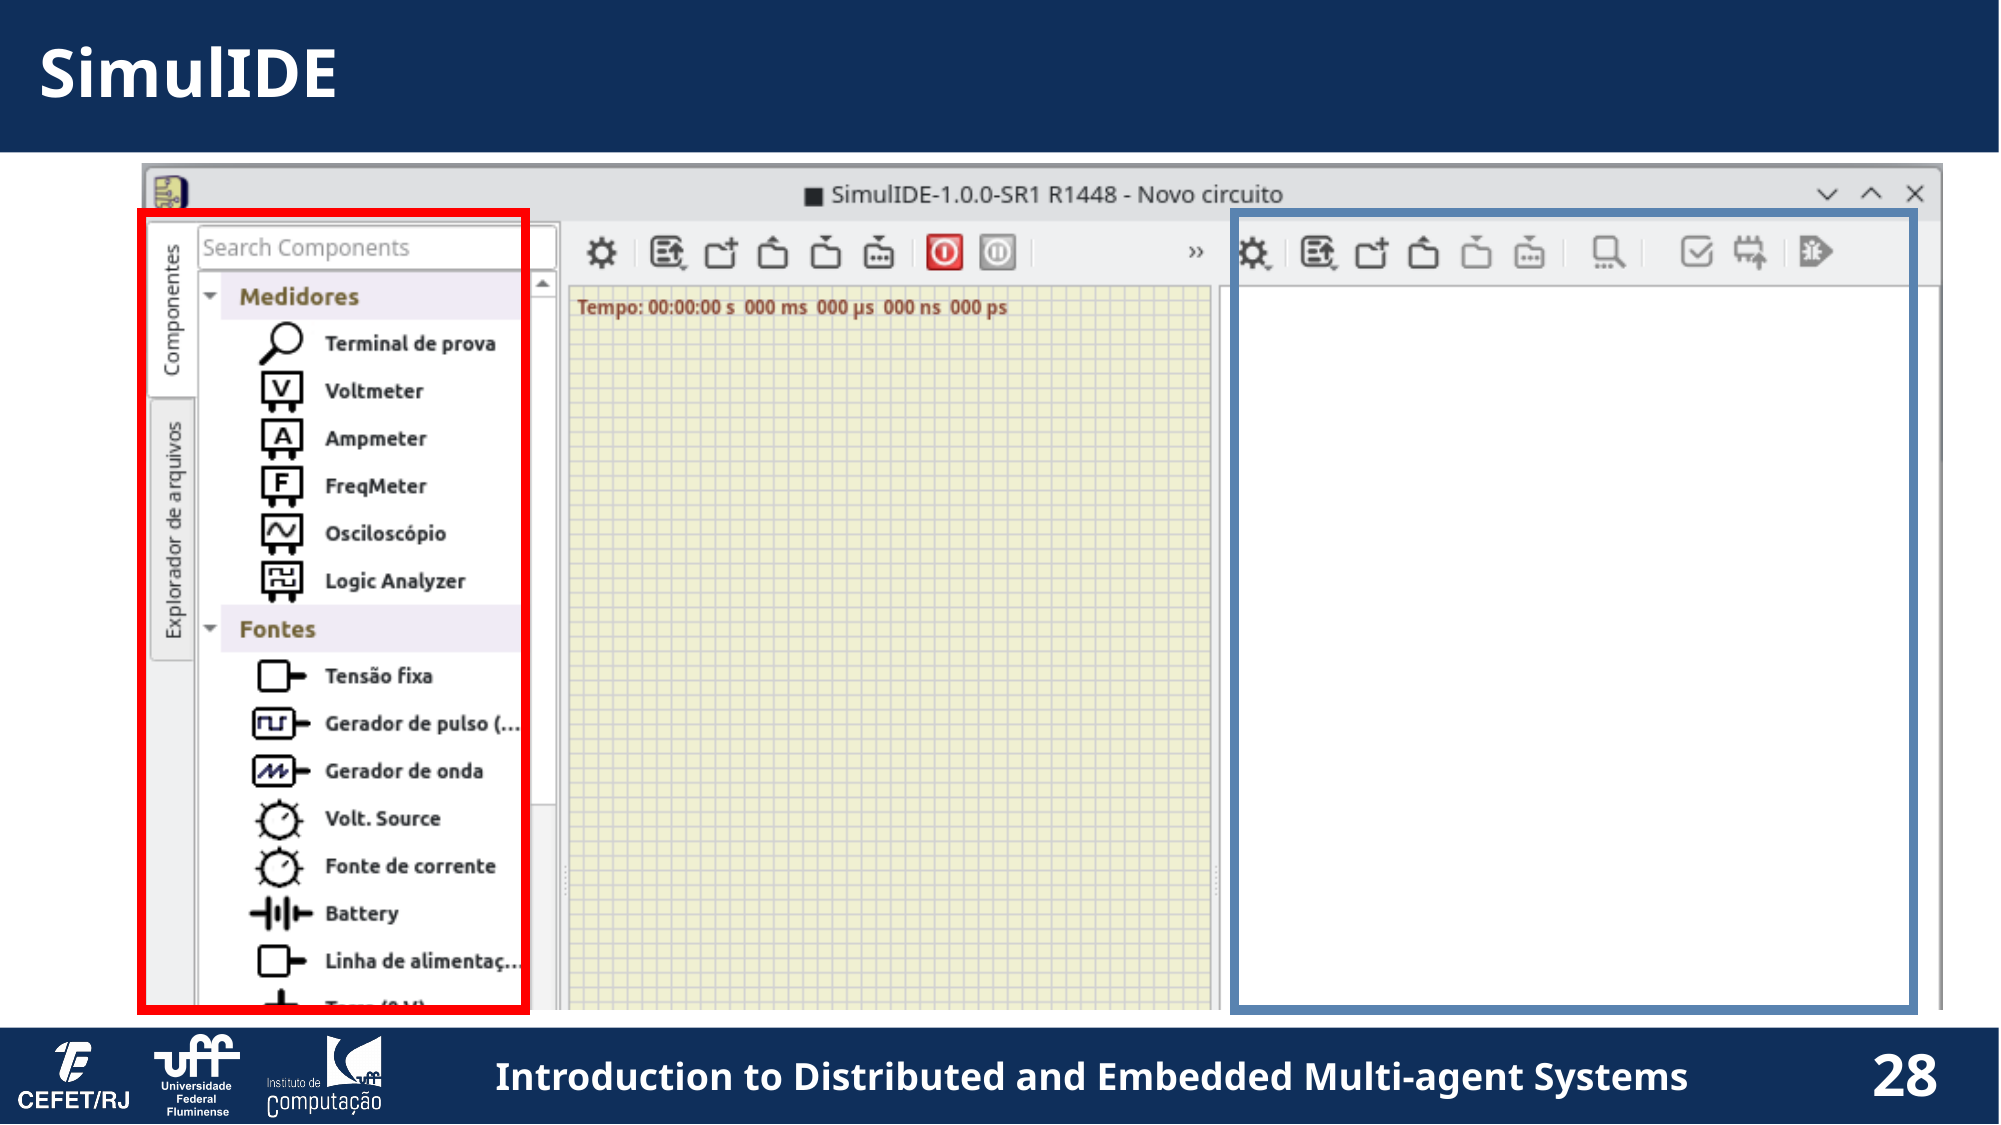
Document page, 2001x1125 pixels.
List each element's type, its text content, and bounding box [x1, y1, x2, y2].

picture [153, 1033, 241, 1121]
picture [265, 1033, 383, 1118]
picture [18, 1021, 129, 1125]
picture [141, 163, 1943, 1010]
text_box SimulIDE [25, 23, 1998, 116]
picture [1239, 217, 1909, 1005]
picture [146, 217, 521, 1005]
